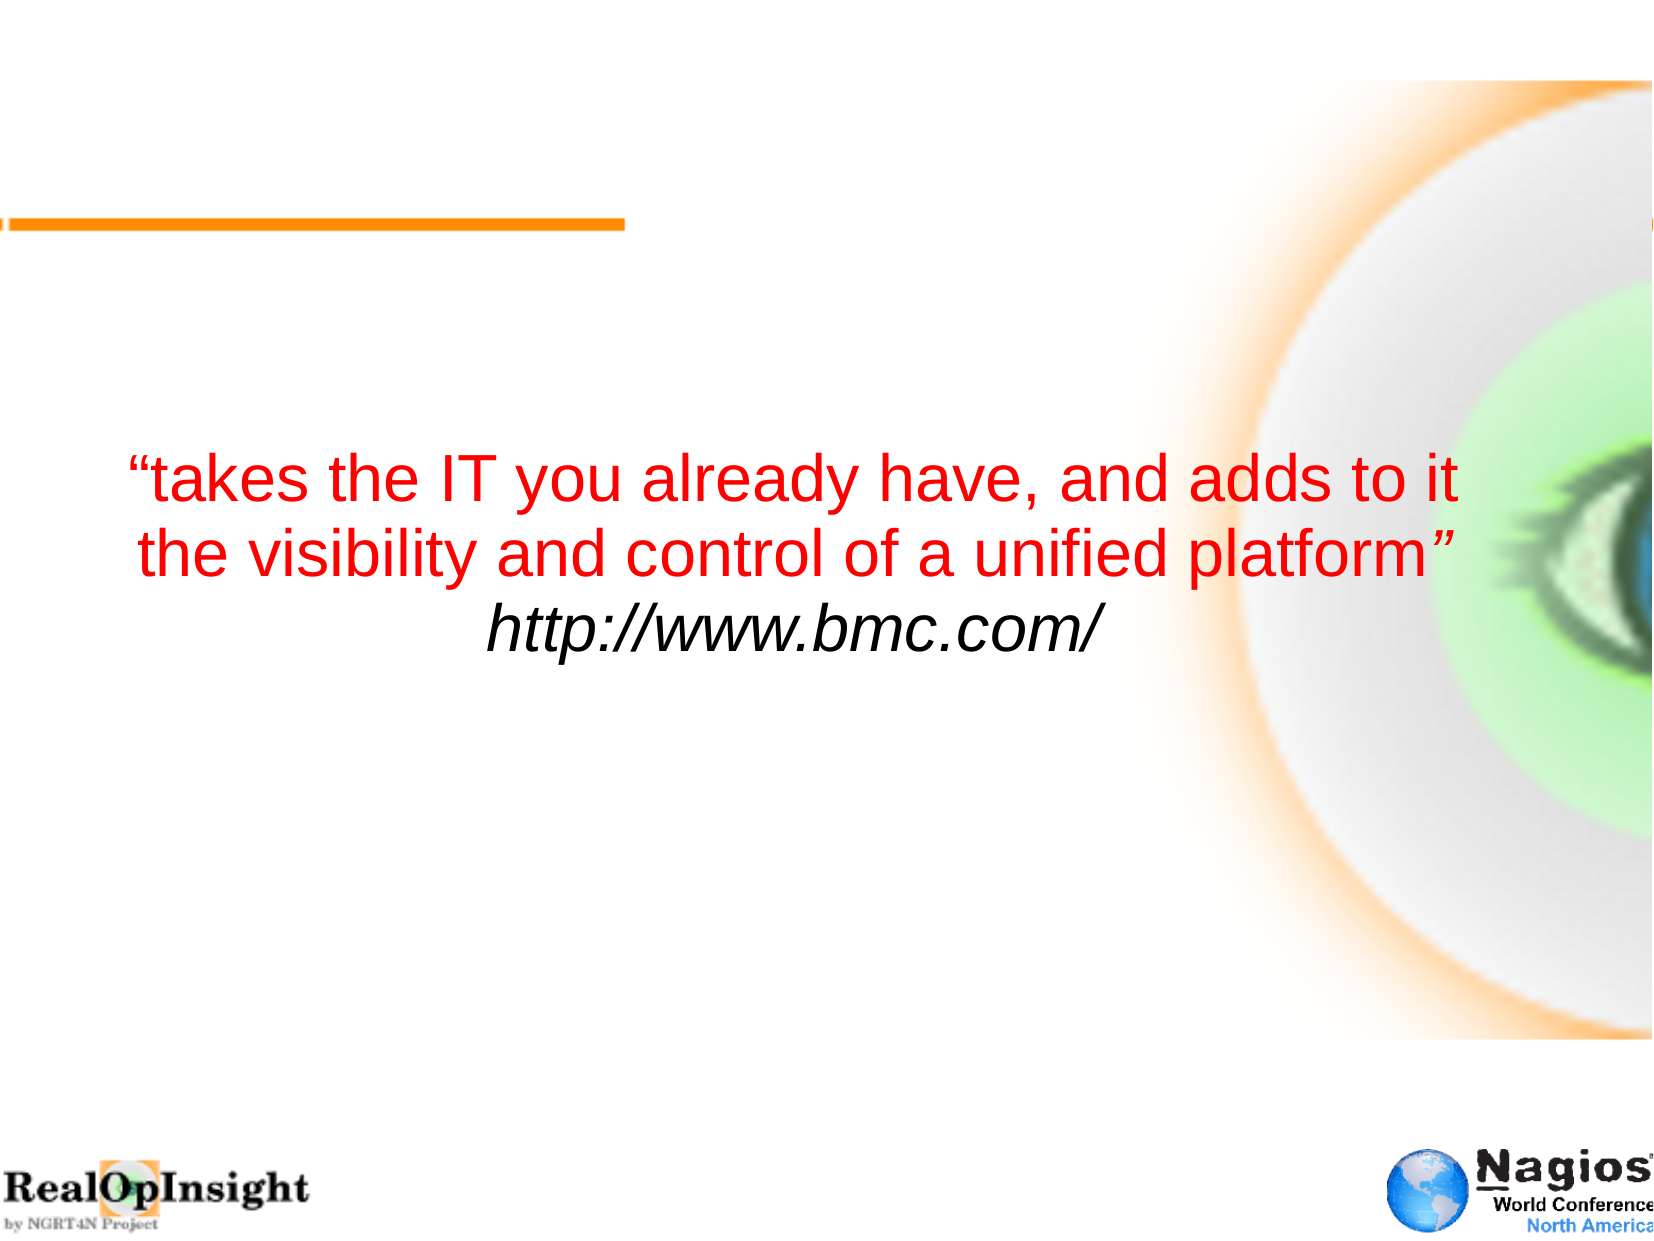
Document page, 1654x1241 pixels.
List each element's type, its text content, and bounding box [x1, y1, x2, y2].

subtitle “takes the IT you already have, and adds to it the visibility and control of a unified platform” http://www.bmc.com/ [82, 73, 1507, 1034]
picture [0, 0, 1654, 1241]
